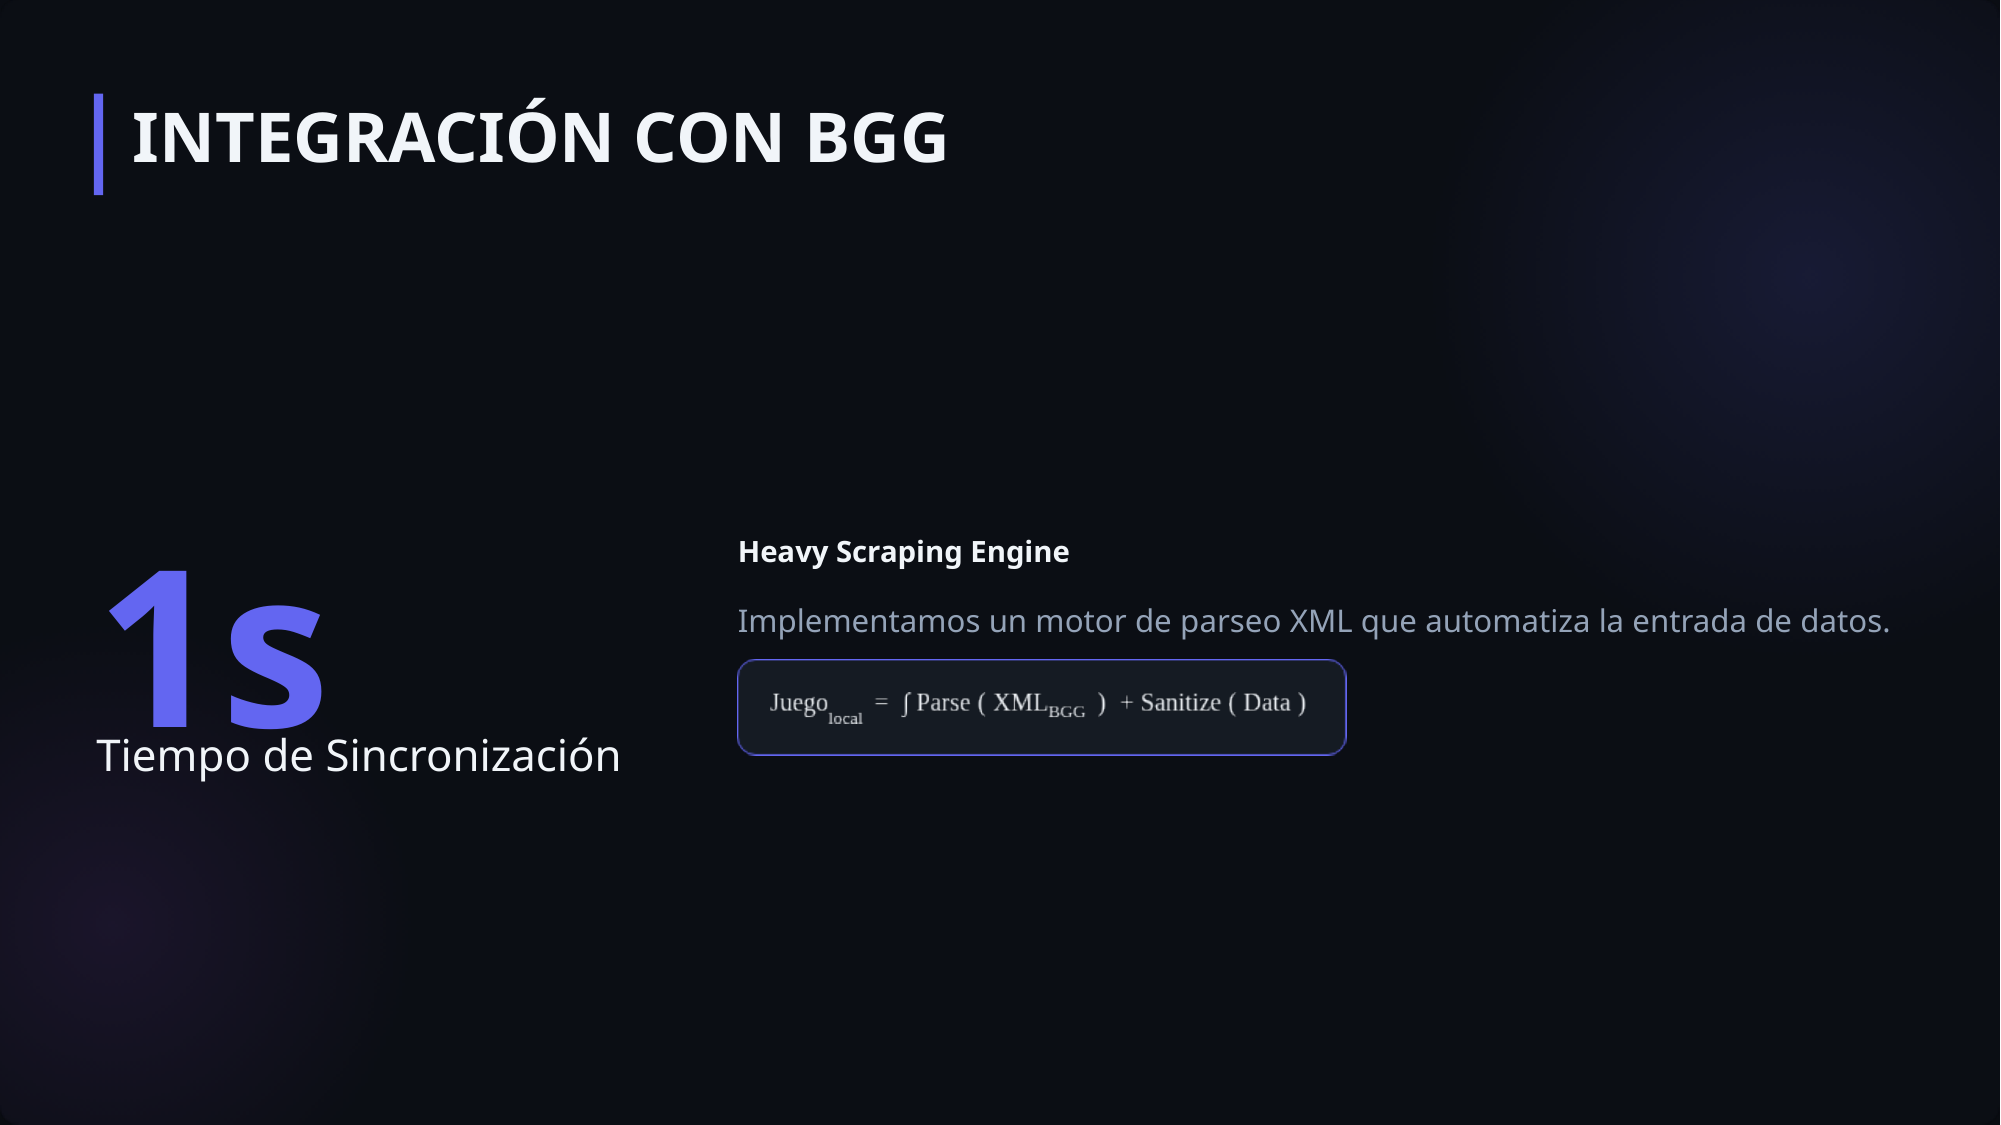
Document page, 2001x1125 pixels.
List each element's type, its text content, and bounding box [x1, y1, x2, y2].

text_box 1s [96, 508, 639, 727]
text_box Implementamos un motor de parseo XML que automatiza la entrada de datos. [737, 578, 1904, 639]
text_box Tiempo de Sincronización [96, 727, 639, 780]
text_box INTEGRACIÓN CON BGG [132, 93, 1995, 177]
picture [0, 0, 2000, 1125]
text_box [93, 93, 104, 196]
text_box Heavy Scraping Engine [737, 532, 1962, 569]
